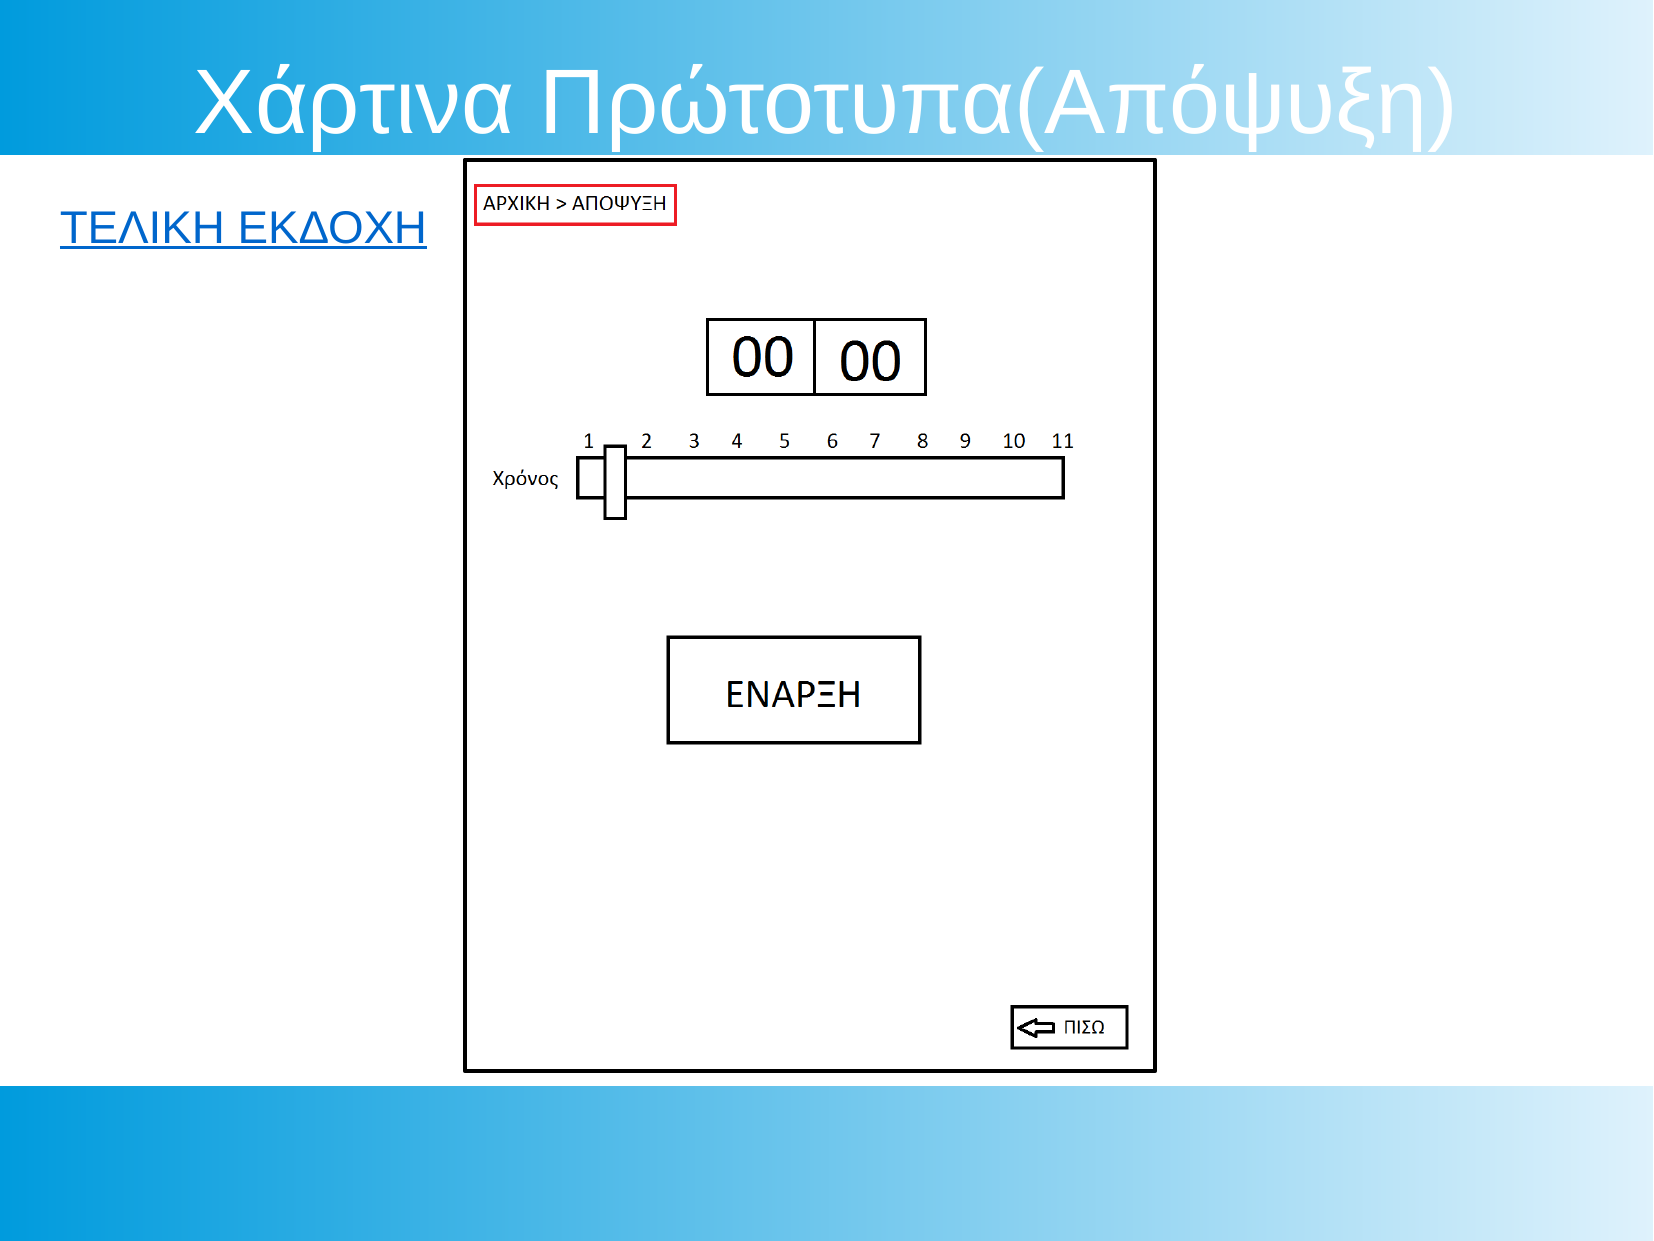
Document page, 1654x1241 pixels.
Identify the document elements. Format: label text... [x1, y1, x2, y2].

title Χάρτινα Πρώτοτυπα(Απόψυξη) [82, 49, 1571, 155]
text_box ΤΕΛΙΚΗ ΕΚΔΟΧΗ [45, 195, 676, 266]
picture [467, 179, 1136, 1051]
